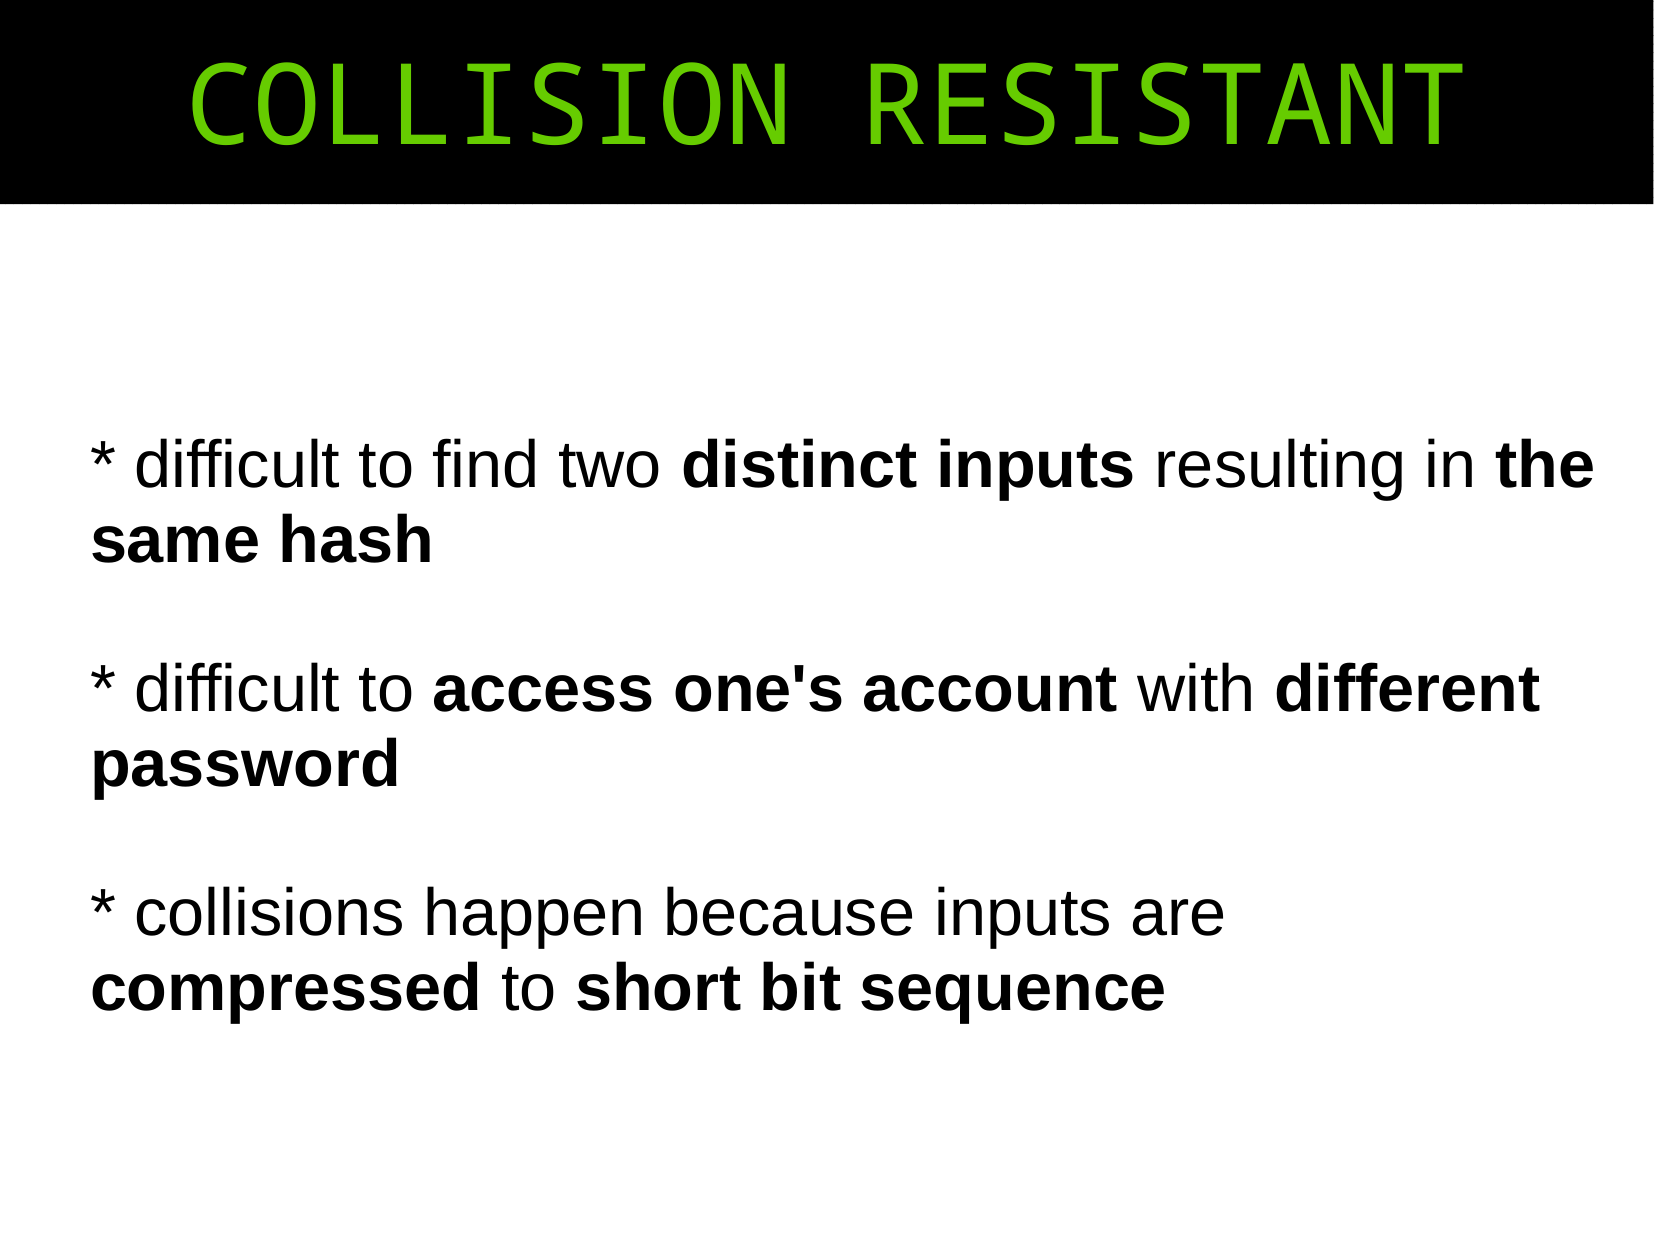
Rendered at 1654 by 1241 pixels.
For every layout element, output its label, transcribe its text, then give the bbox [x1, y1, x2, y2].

title COLLISION RESISTANT [0, 0, 1654, 205]
subtitle * difficult to find two distinct inputs resulting in the same hash * difficult to access one's account with different password * collisions happen because inputs are compressed to short bit sequence [90, 305, 1621, 1146]
